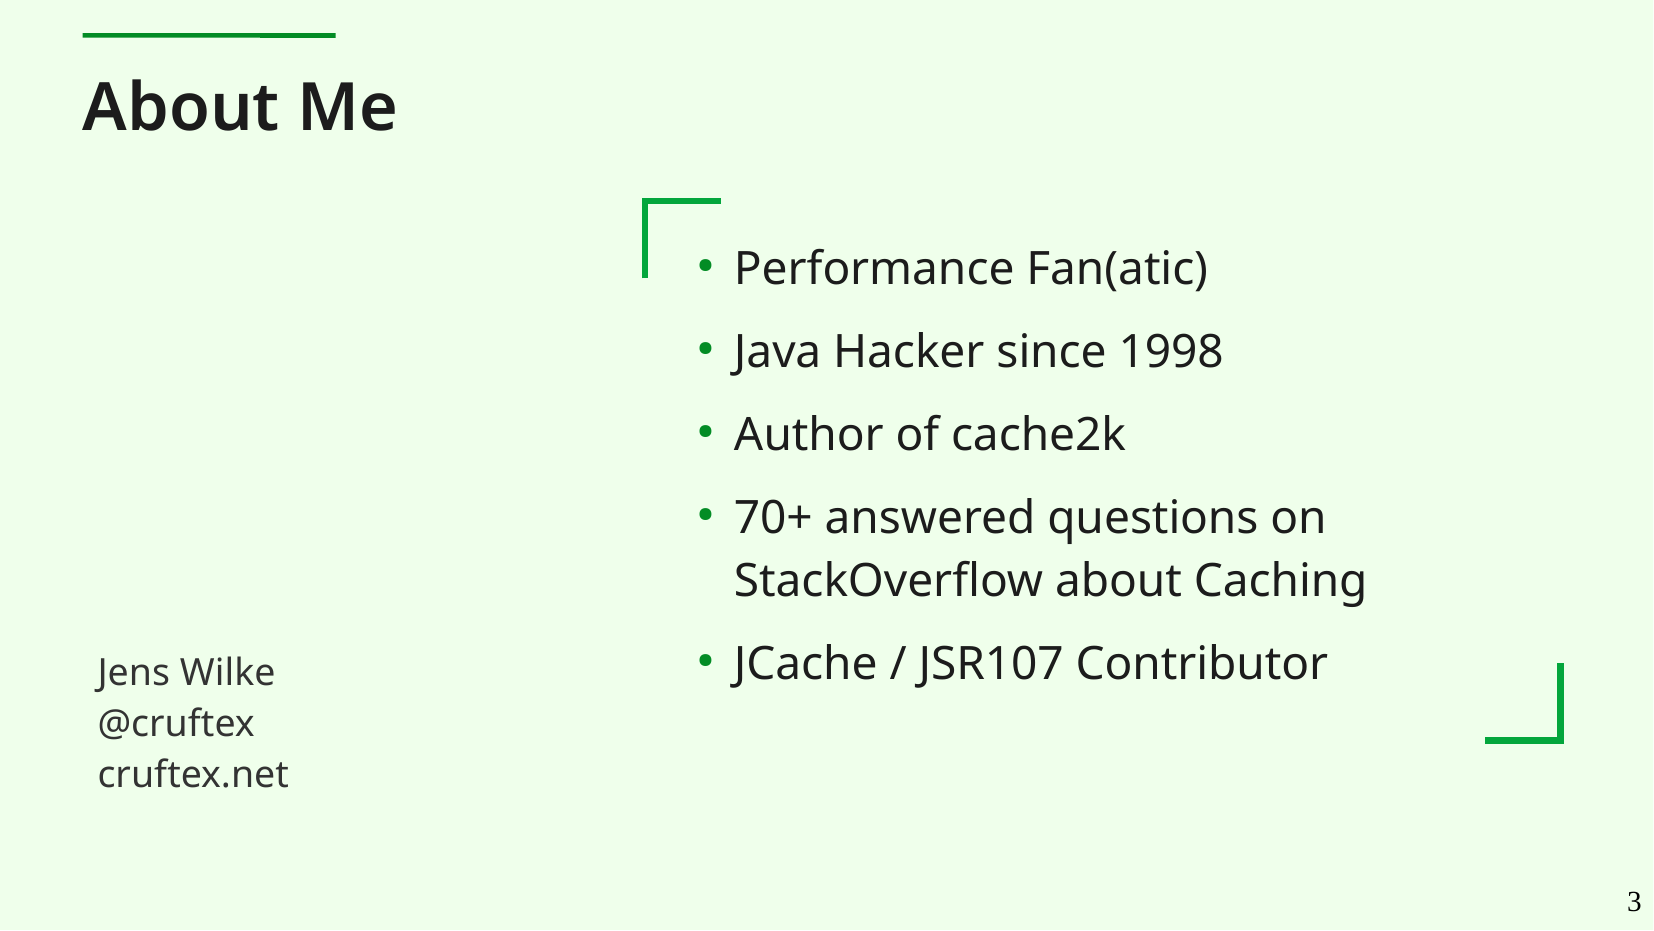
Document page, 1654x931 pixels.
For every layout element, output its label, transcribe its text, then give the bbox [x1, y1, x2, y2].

title About Me [82, 59, 1571, 193]
text_box Jens Wilke @cruftex cruftex.net [82, 637, 473, 766]
list Performance Fan(atic) Java Hacker since 1998 Author of cache2k 70+ answered questions on StackOverflow about Caching JCache / JSR107 Contributor [685, 235, 1583, 697]
